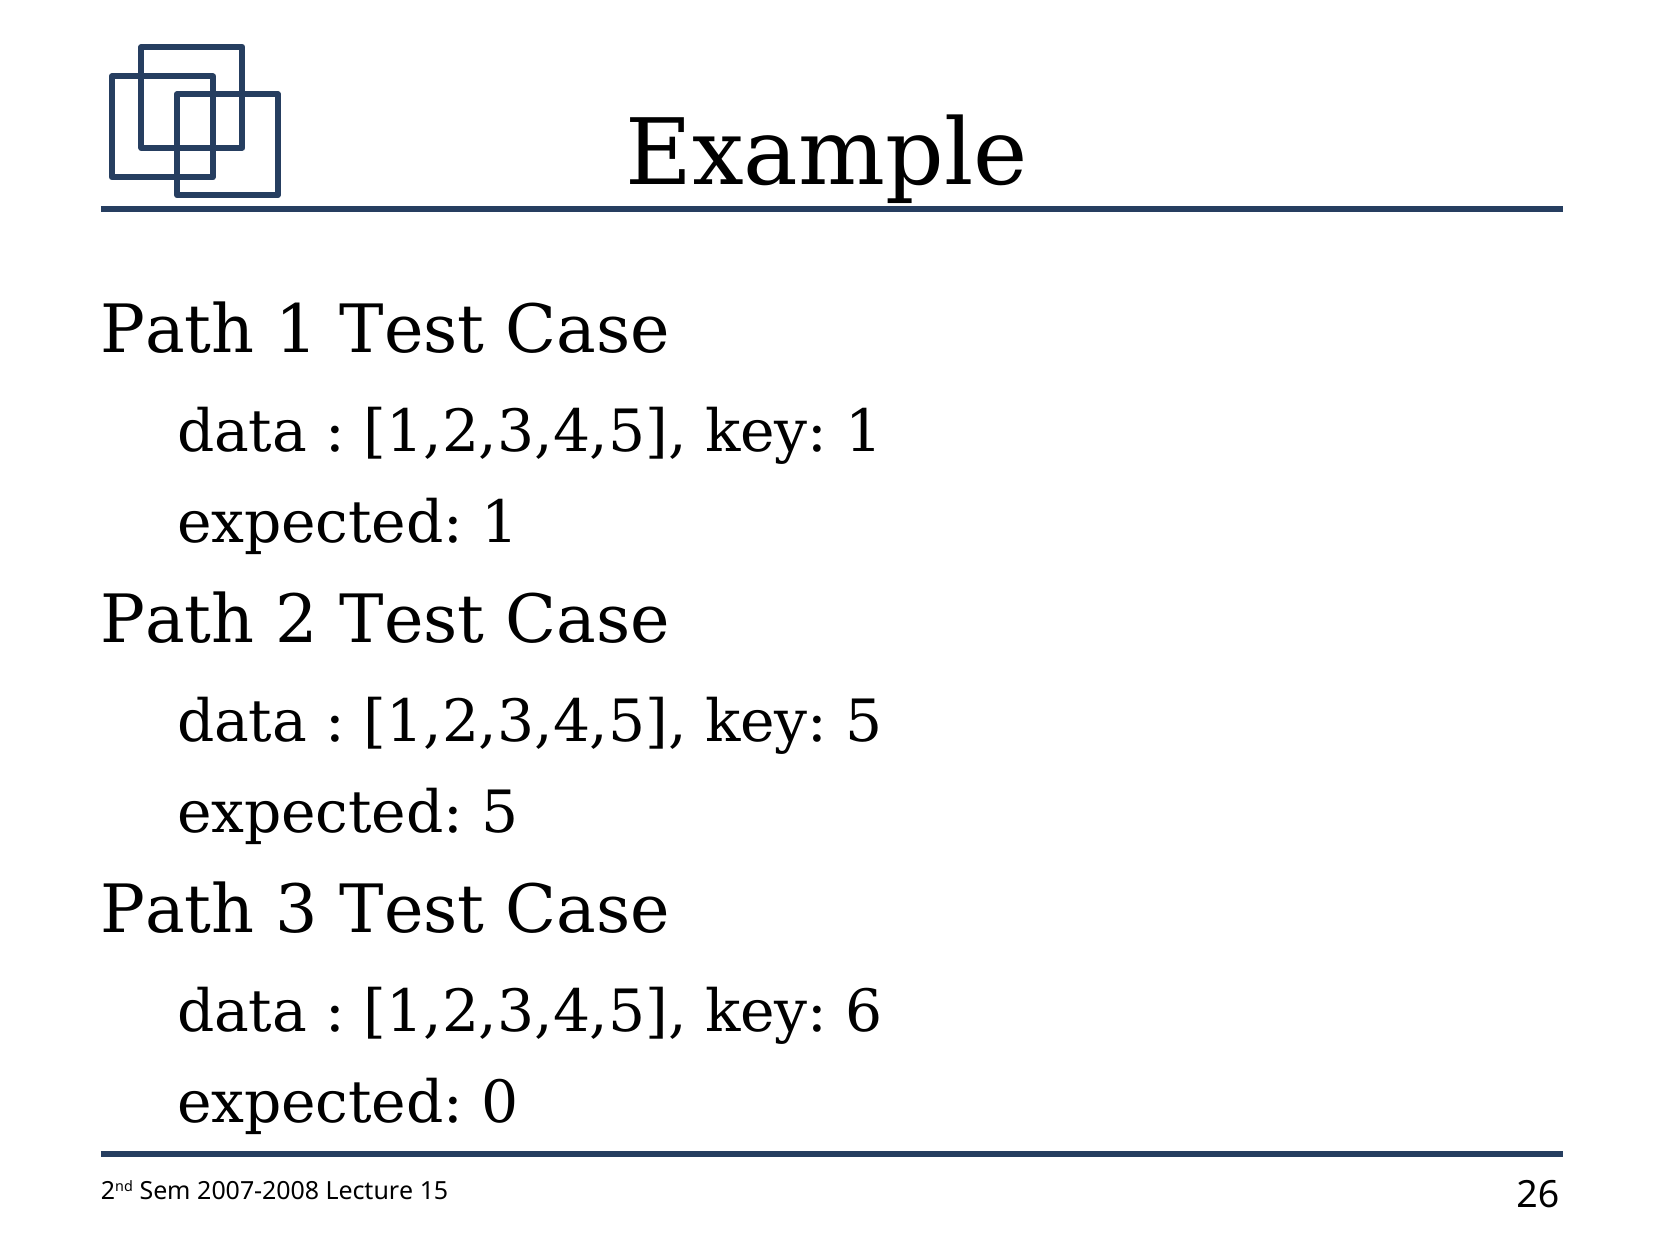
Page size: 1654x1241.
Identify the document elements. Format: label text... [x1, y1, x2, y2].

list Path 1 Test Case data : [1,2,3,4,5], key: 1 expected: 1 Path 2 Test Case data : [1,2,3,4,5], key: 5 expected: 5 Path 3 Test Case data : [1,2,3,4,5], key: 6 expected: 0 [82, 290, 1571, 1137]
title Example [82, 49, 1571, 257]
